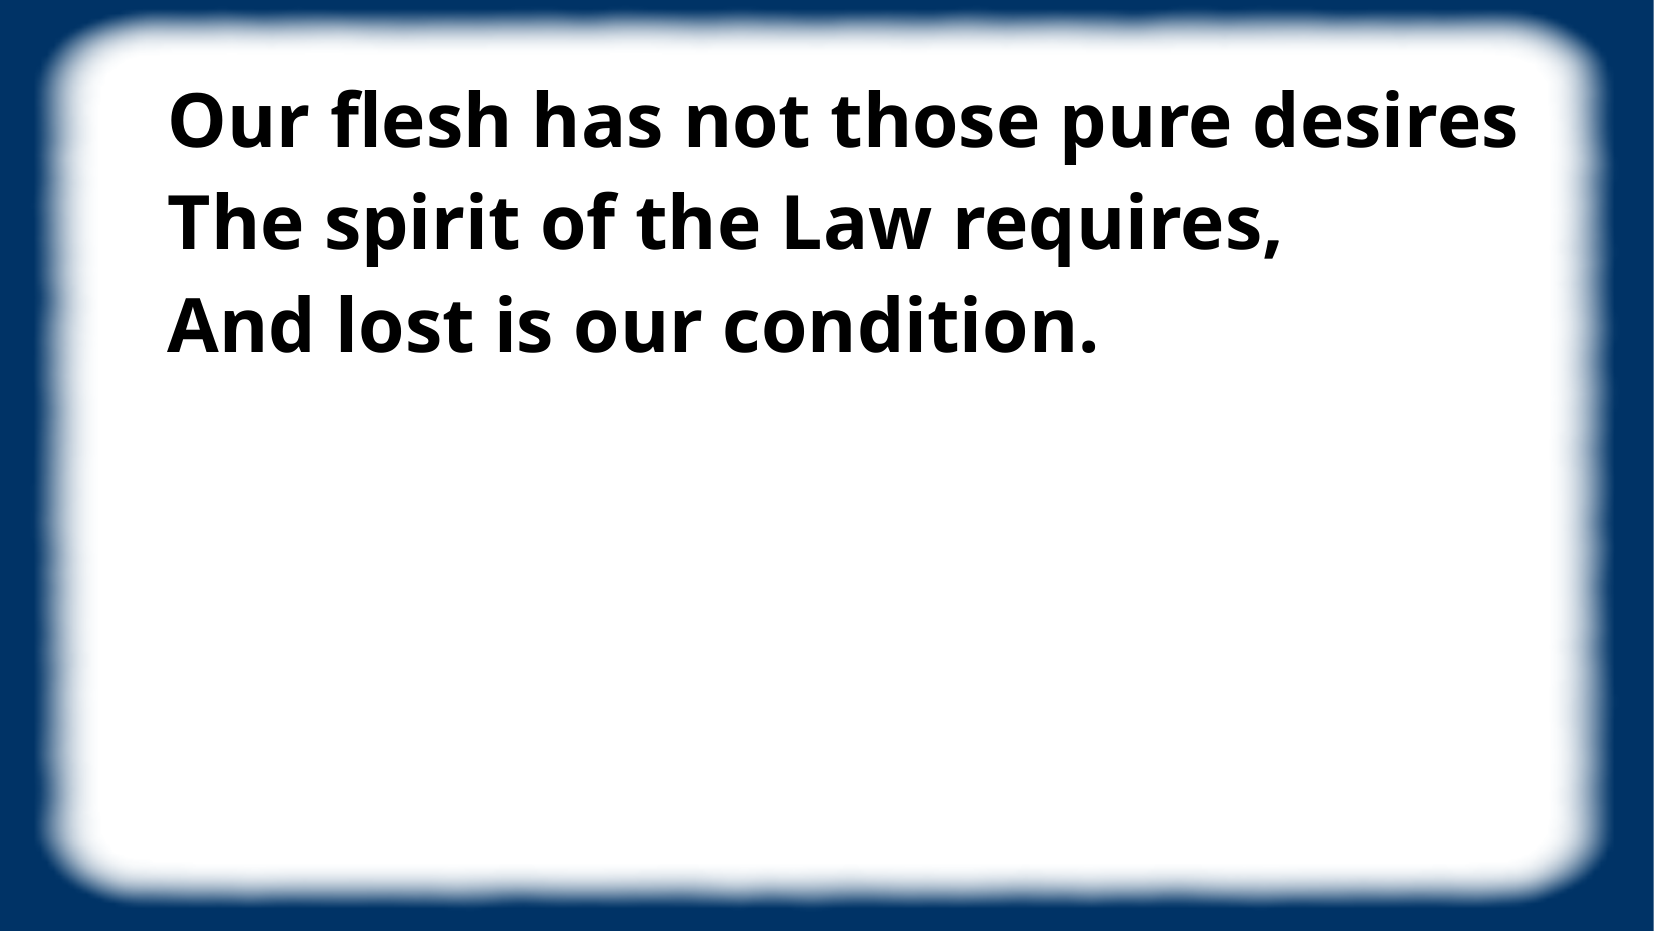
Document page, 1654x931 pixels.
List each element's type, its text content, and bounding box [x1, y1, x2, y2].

picture [0, 0, 1654, 931]
text_box Our flesh has not those pure desires The spirit of the Law requires, And lost is our condition. [75, 60, 1576, 375]
